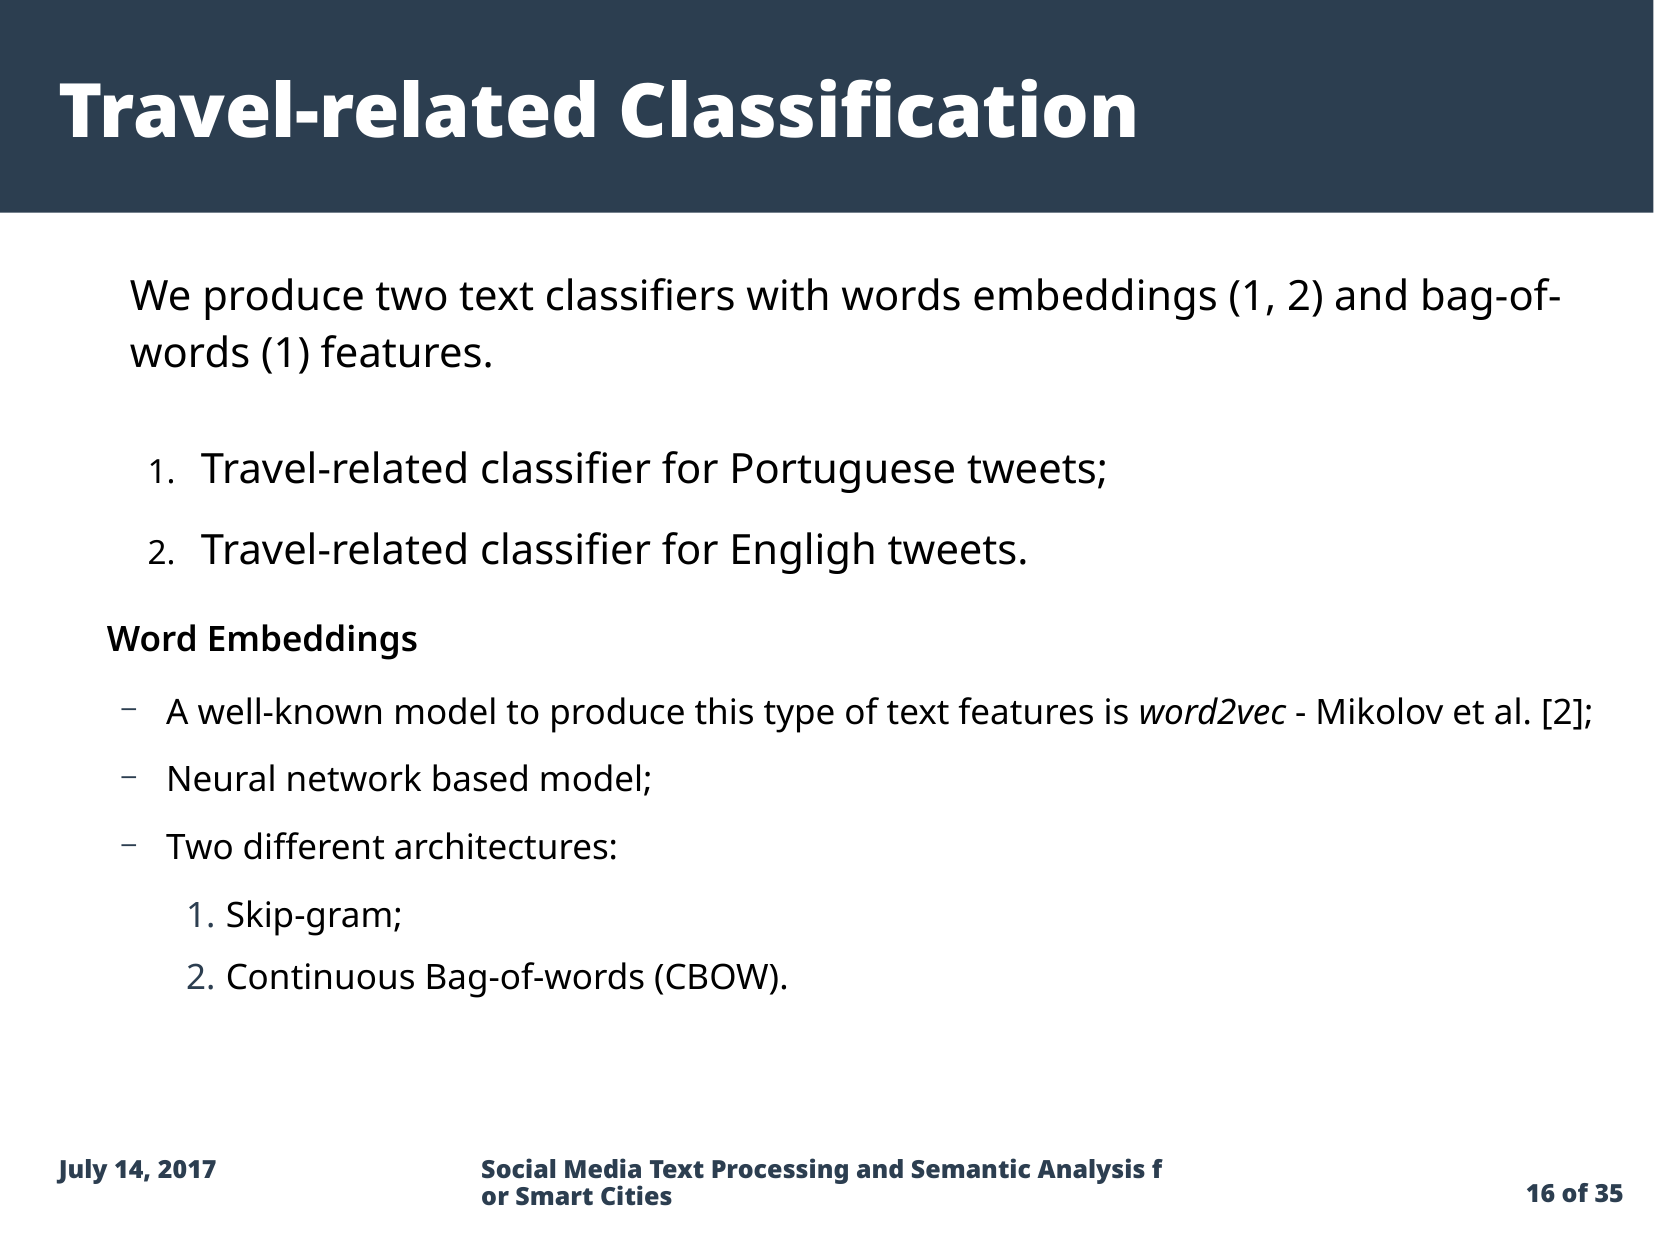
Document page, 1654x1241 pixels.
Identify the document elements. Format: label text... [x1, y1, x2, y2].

title Travel-related Classification [59, 29, 1595, 187]
list We produce two text classifiers with words embeddings (1, 2) and bag-of-words (1) features. Travel-related classifier for Portuguese tweets; Travel-related classifier for Engligh tweets. [59, 265, 1595, 614]
list Word Embeddings A well-known model to produce this type of text features is word2vec - Mikolov et al. [2]; Neural network based model; Two different architectures: Skip-gram; Continuous Bag-of-words (CBOW). [47, 614, 1595, 1040]
